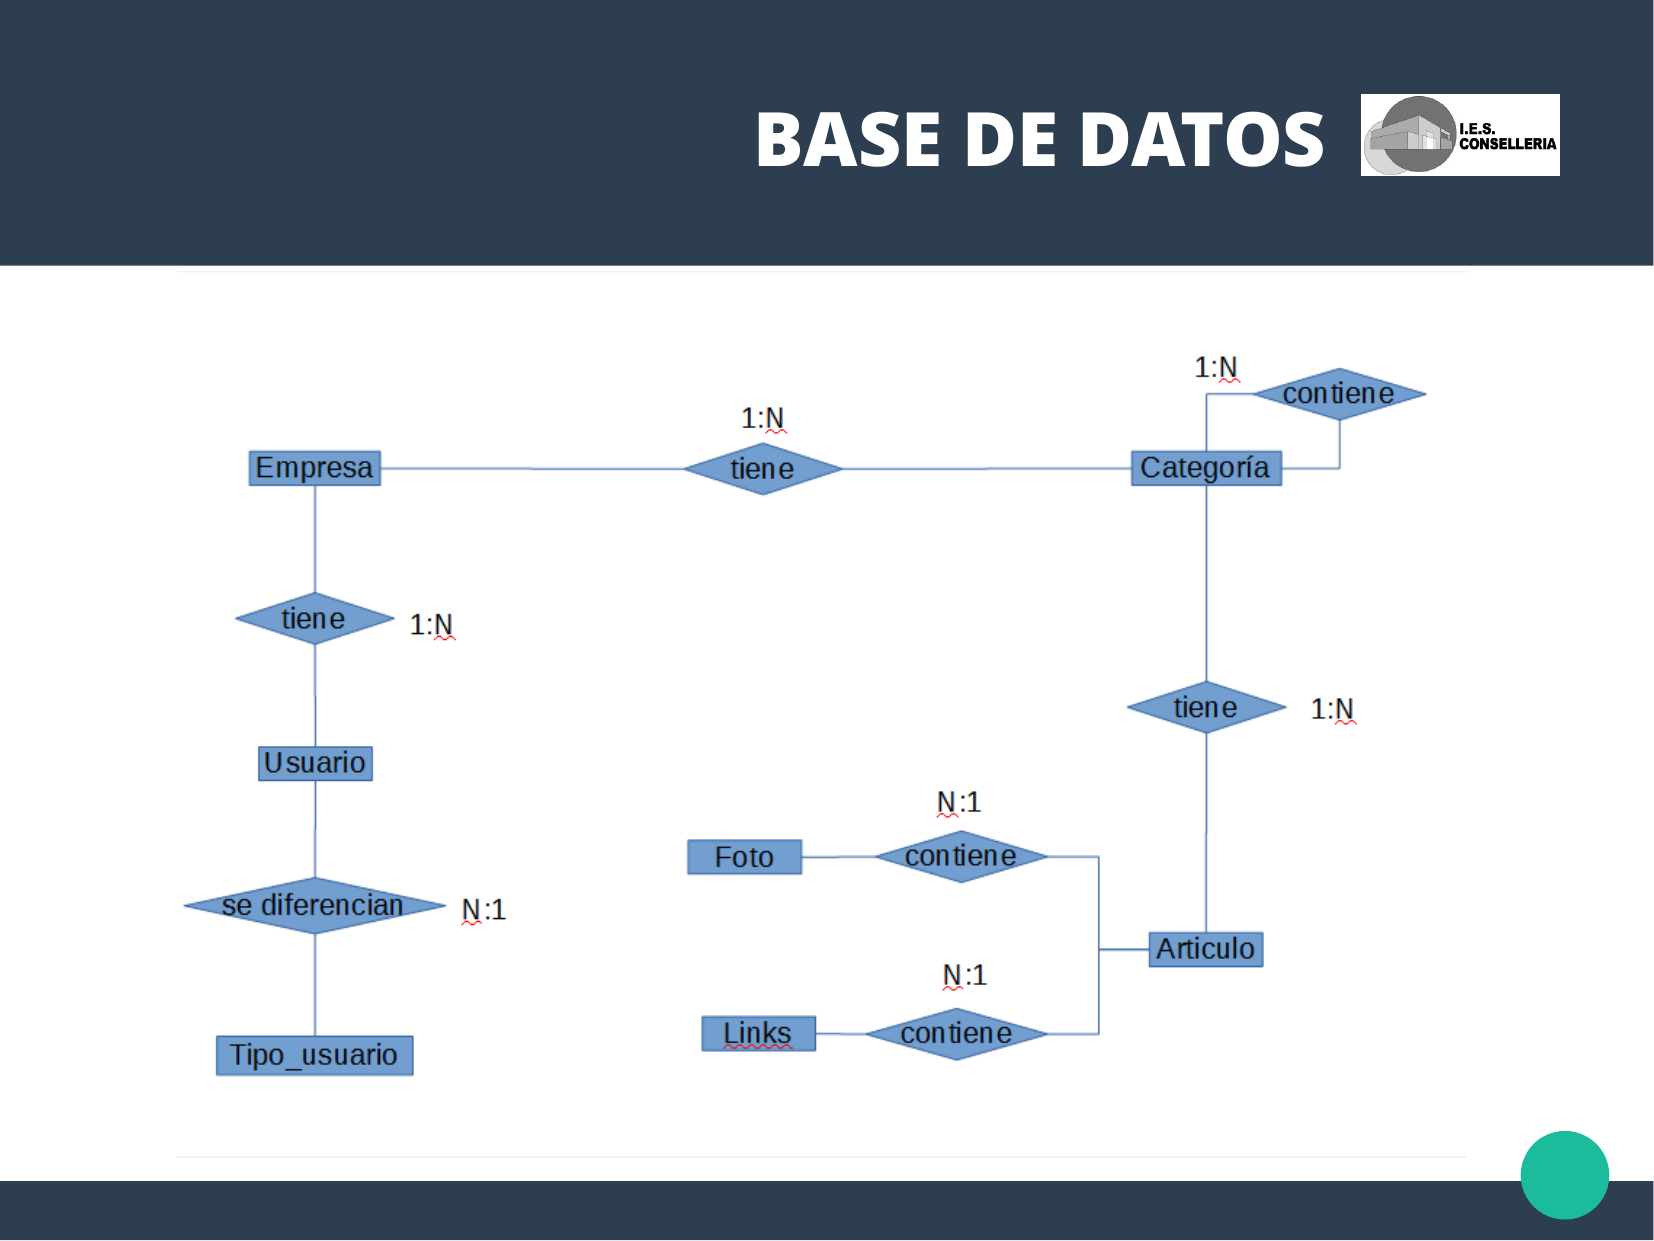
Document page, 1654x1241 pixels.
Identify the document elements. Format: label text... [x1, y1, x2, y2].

picture [1361, 94, 1560, 176]
title BASE DE DATOS [70, 59, 1607, 217]
picture [177, 271, 1466, 1158]
